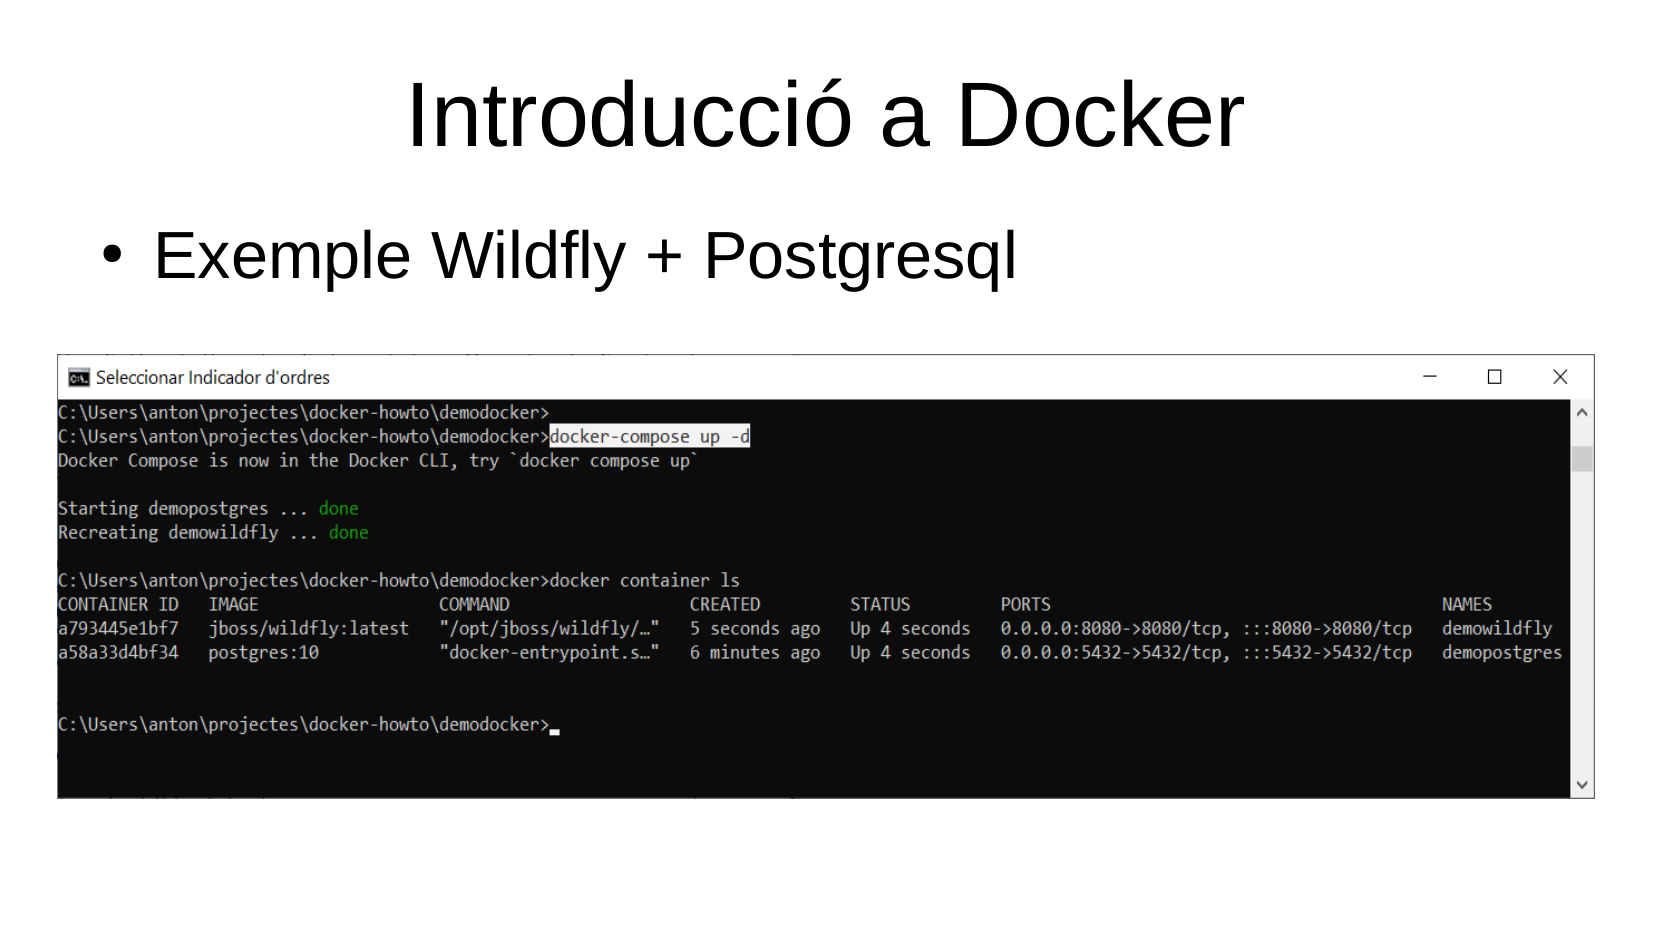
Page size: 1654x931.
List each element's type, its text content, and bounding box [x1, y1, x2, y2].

title Introducció a Docker [82, 37, 1571, 193]
picture [57, 354, 1595, 799]
list Exemple Wildfly + Postgresql [82, 217, 1571, 354]
